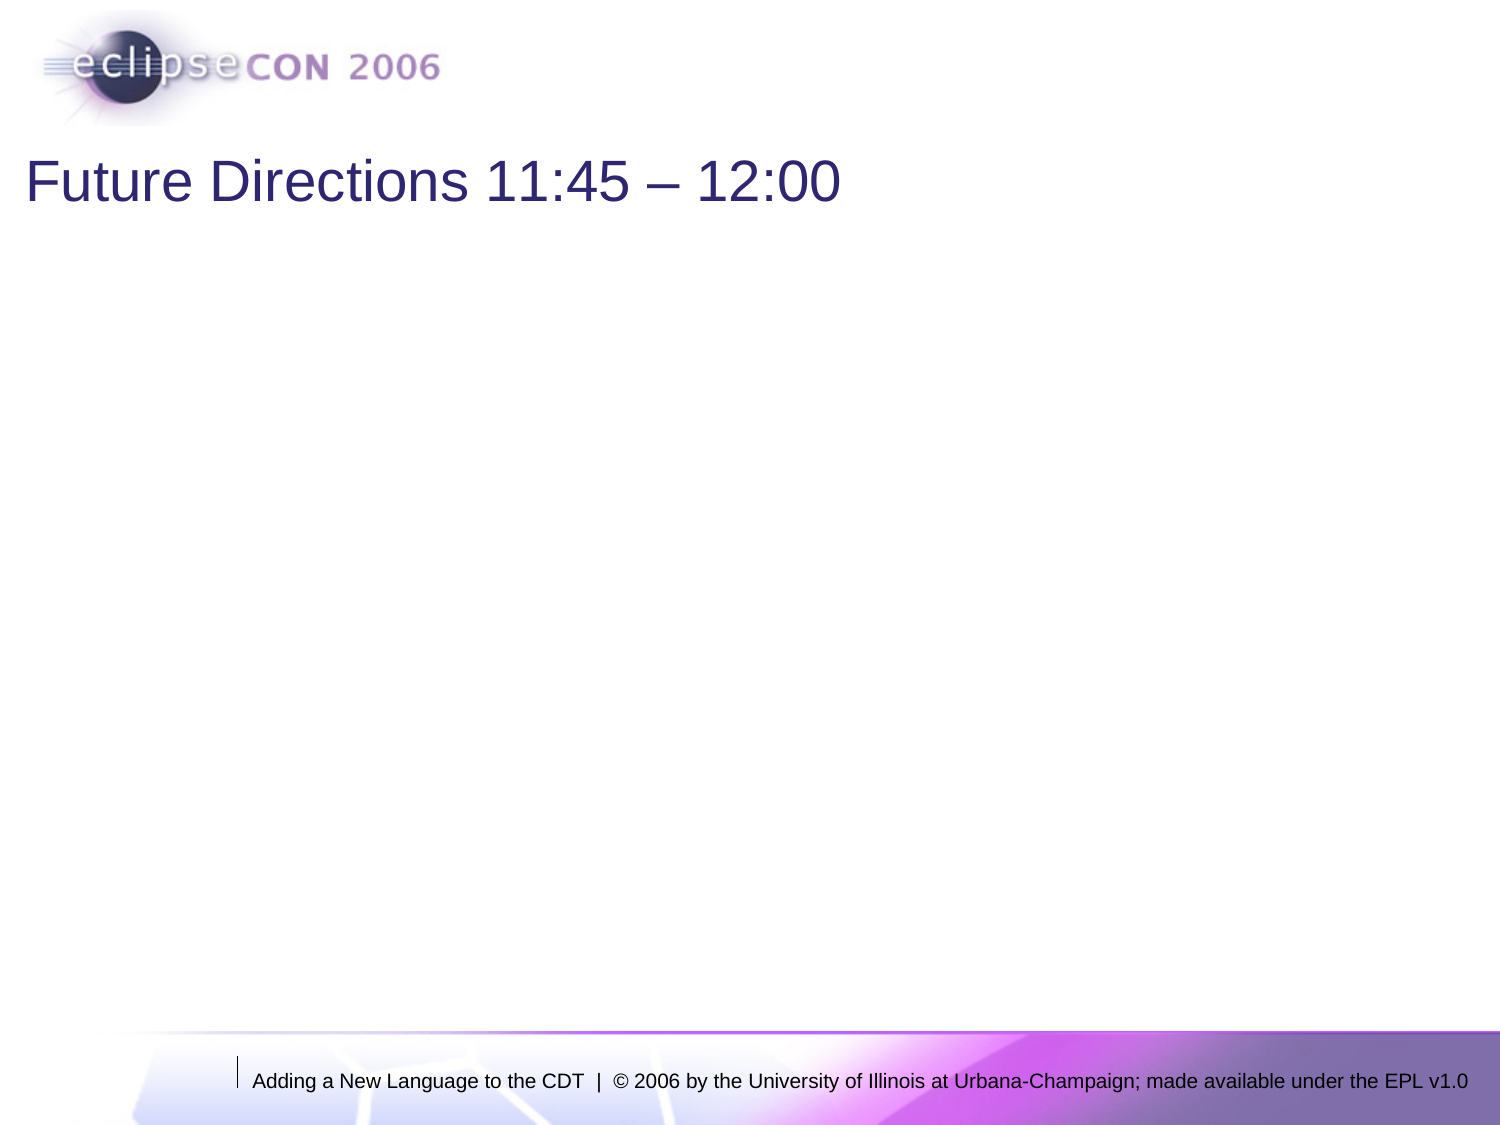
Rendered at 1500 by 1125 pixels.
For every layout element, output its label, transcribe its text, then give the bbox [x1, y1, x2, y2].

title Future Directions 11:45 – 12:00 [25, 142, 1378, 225]
picture [31, 10, 1040, 126]
picture [0, 1031, 1500, 1125]
